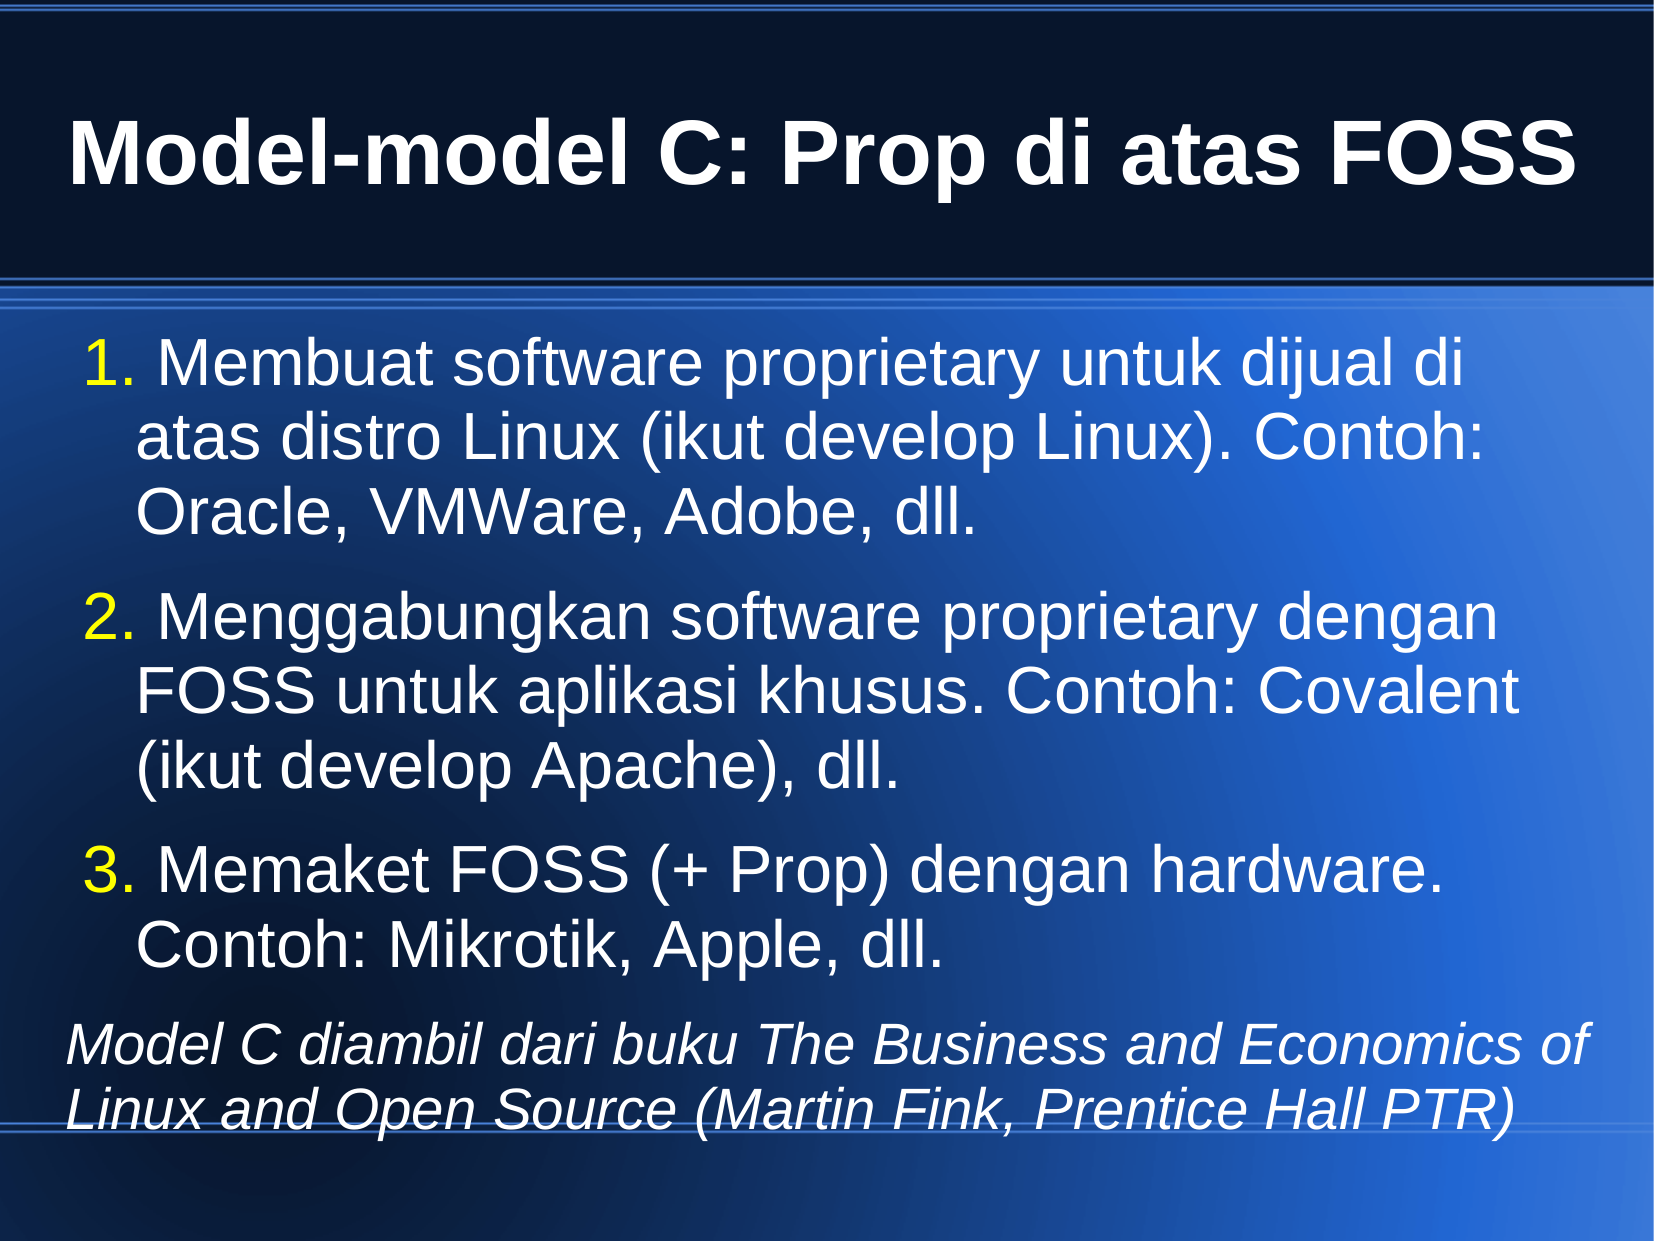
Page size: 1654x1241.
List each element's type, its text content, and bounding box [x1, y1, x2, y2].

picture [0, 0, 1654, 1241]
title Model-model C: Prop di atas FOSS [53, 49, 1595, 257]
list Membuat software proprietary untuk dijual di atas distro Linux (ikut develop Linux). Contoh: Oracle, VMWare, Adobe, dll. Menggabungkan software proprietary dengan FOSS untuk aplikasi khusus. Contoh: Covalent (ikut develop Apache), dll. Memaket FOSS (+ Prop) dengan hardware. Contoh: Mikrotik, Apple, dll. Model C diambil dari buku The Business and Economics of Linux and Open Source (Martin Fink, Prentice Hall PTR) [64, 324, 1601, 1142]
